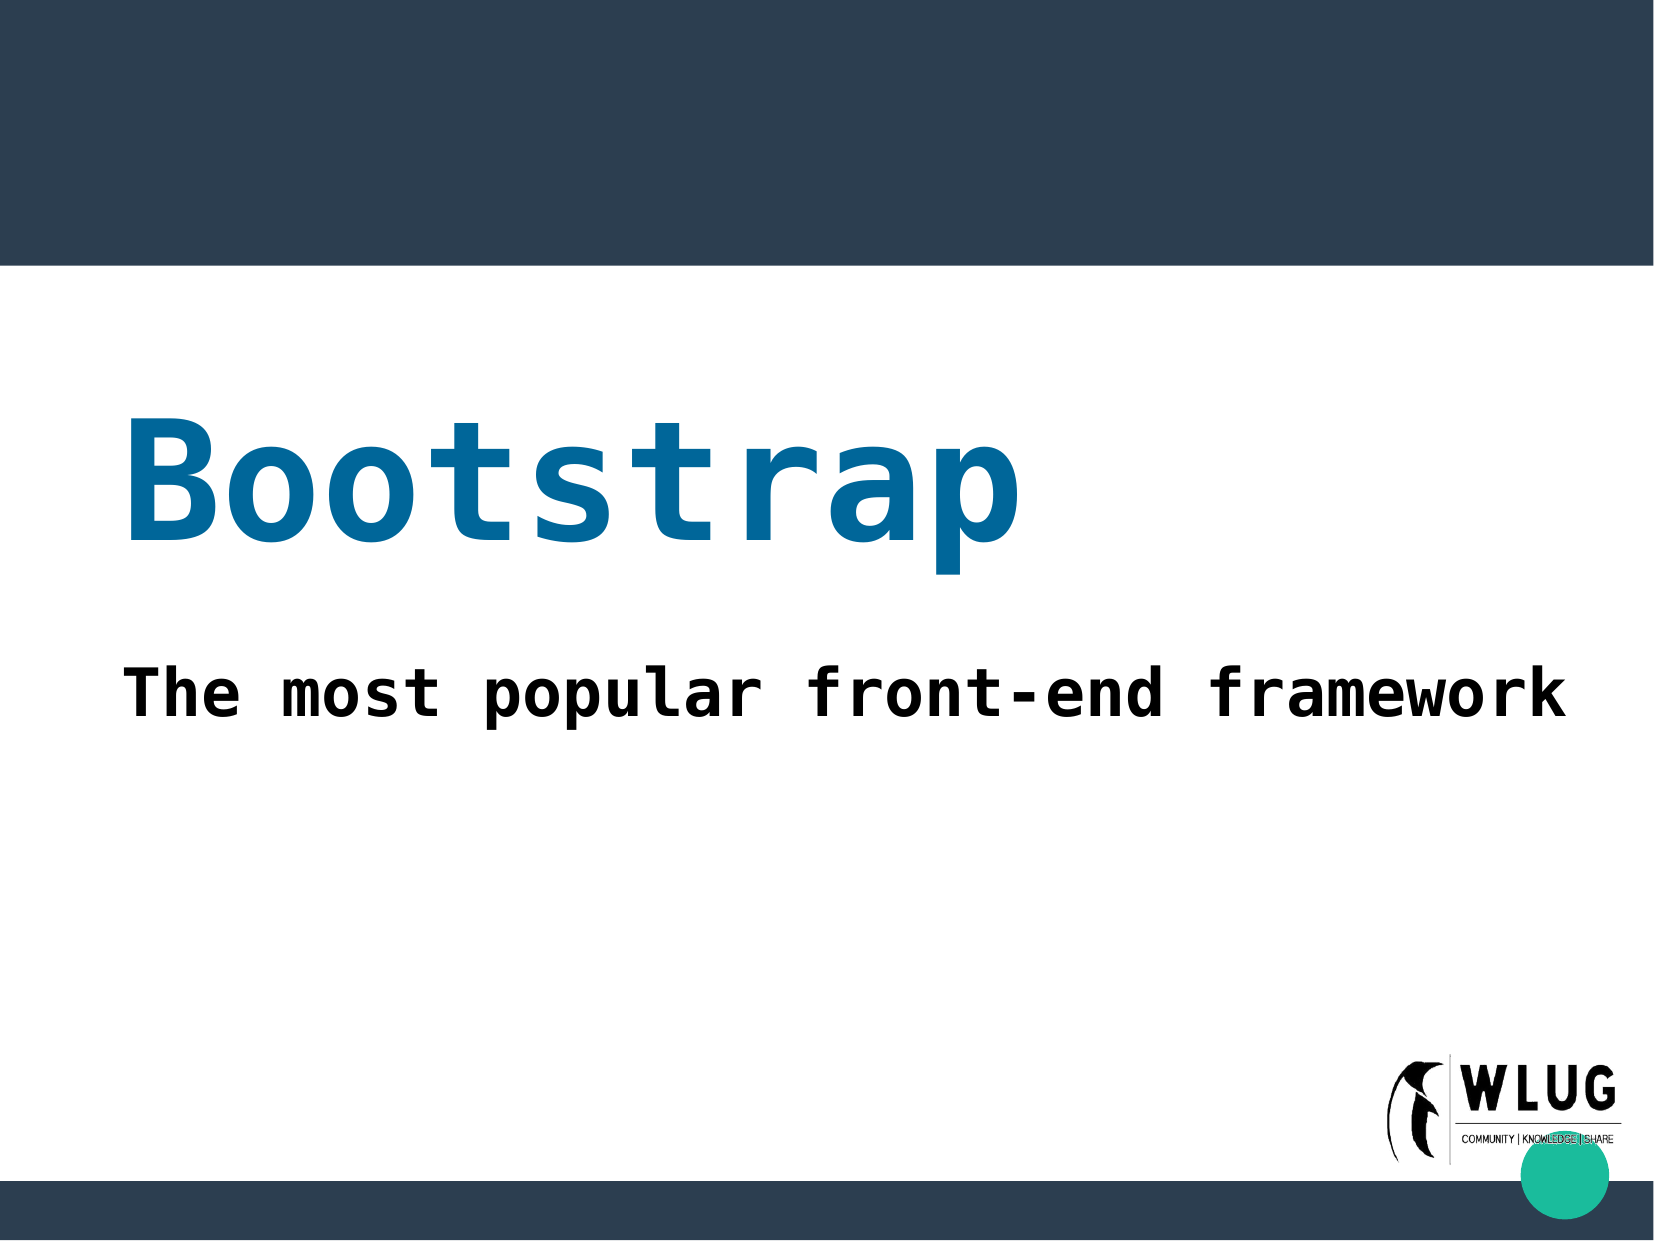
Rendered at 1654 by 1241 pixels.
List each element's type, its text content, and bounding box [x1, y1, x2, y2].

text_box Bootstrap The most popular front-end framework [106, 377, 1642, 837]
picture [1371, 1046, 1630, 1170]
